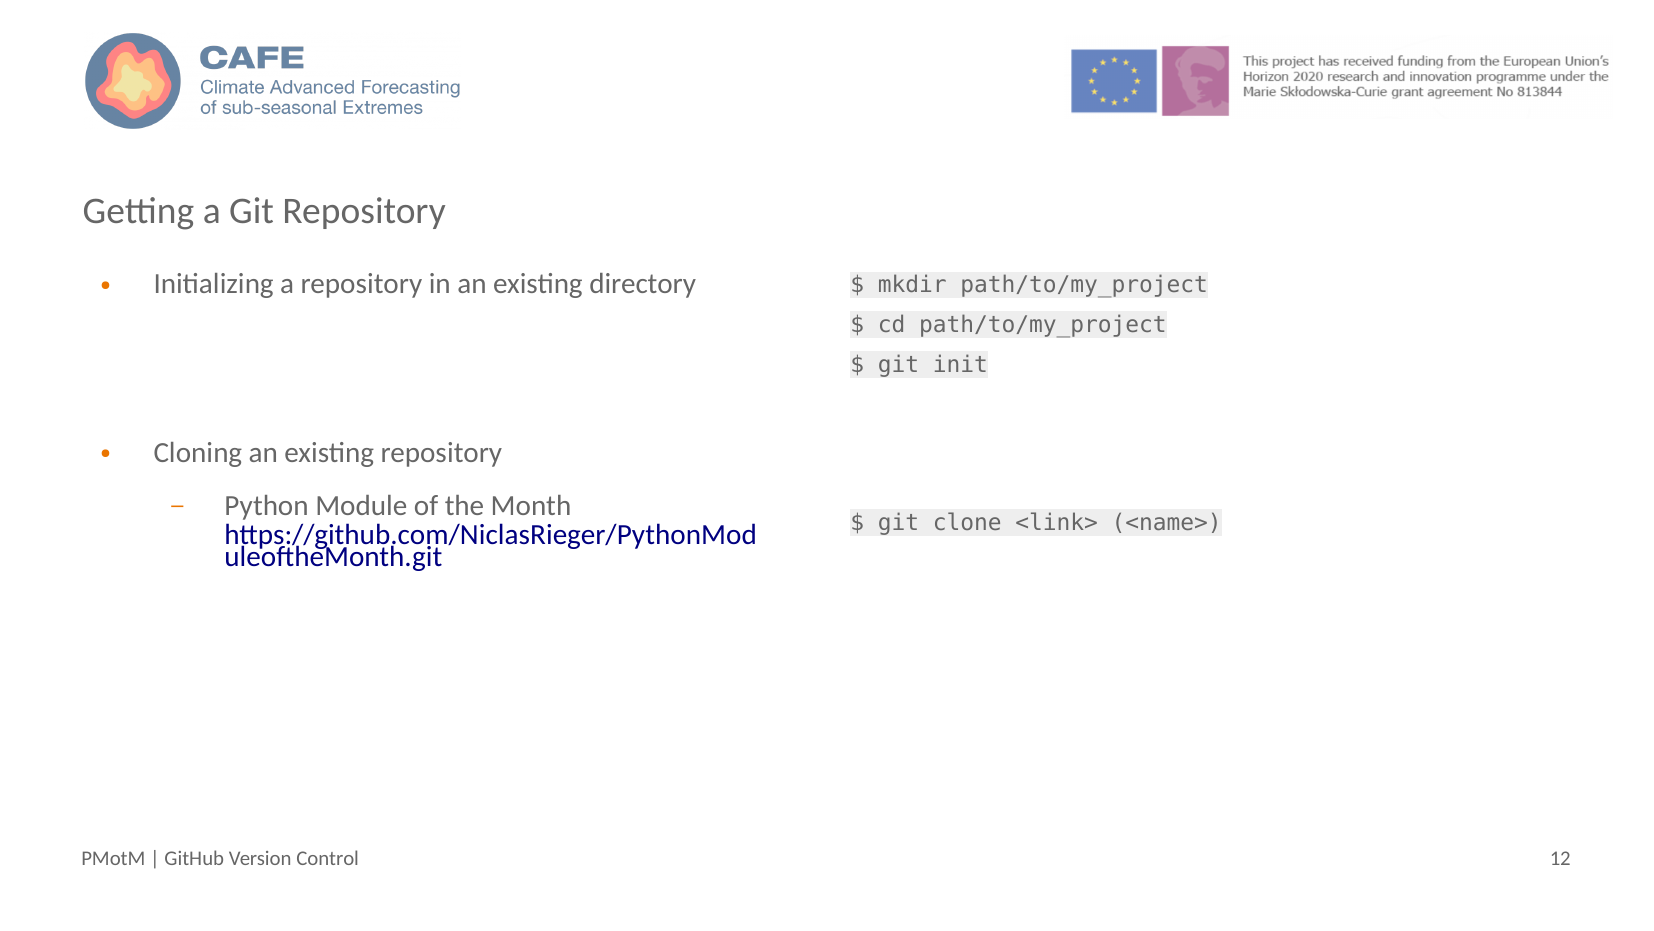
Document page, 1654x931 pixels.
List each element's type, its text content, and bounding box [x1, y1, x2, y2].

title Getting a Git Repository [82, 183, 1571, 246]
list $ mkdir path/to/my_project $ cd path/to/my_project $ git init $ git clone <link> (<name>) [850, 271, 1571, 827]
list Initializing a repository in an existing directory Cloning an existing repository Python Module of the Monthhttps://github.com/NiclasRieger/PythonModuleoftheMonth.git [82, 271, 768, 827]
